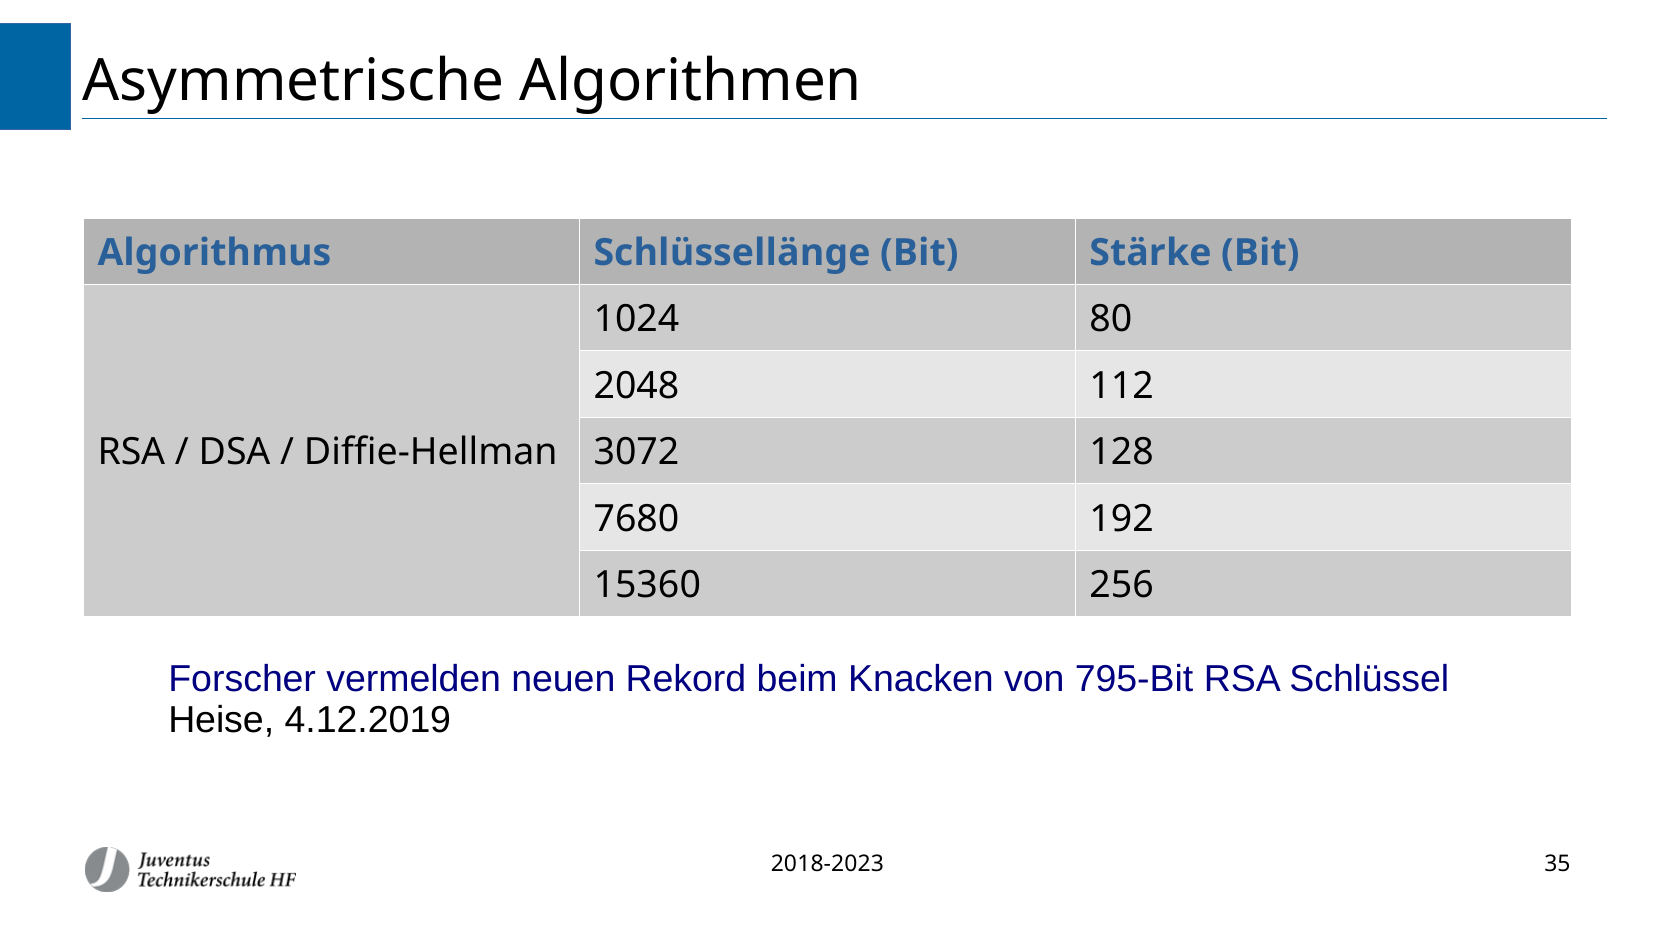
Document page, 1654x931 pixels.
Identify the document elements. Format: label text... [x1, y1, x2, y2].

table_cell 2048 [580, 351, 1075, 417]
table_cell 112 [1076, 351, 1571, 417]
table_header Stärke (Bit) [1076, 219, 1571, 284]
text_box Forscher vermelden neuen Rekord beim Knacken von 795-Bit RSA Schlüssel Heise, 4.12.2019 [153, 649, 1465, 749]
table_cell 15360 [580, 551, 1075, 616]
table_cell 3072 [580, 418, 1075, 483]
table_header Schlüssellänge (Bit) [580, 219, 1075, 284]
table_cell 192 [1076, 484, 1571, 550]
table_cell 80 [1076, 285, 1571, 350]
title Asymmetrische Algorithmen [82, 37, 1571, 119]
table_cell 128 [1076, 418, 1571, 483]
table_cell 256 [1076, 551, 1571, 616]
table_cell 1024 [580, 285, 1075, 350]
table_cell 7680 [580, 484, 1075, 550]
picture [85, 847, 296, 892]
table_cell RSA / DSA / Diffie-Hellman [84, 285, 579, 616]
table_header Algorithmus [84, 219, 579, 284]
